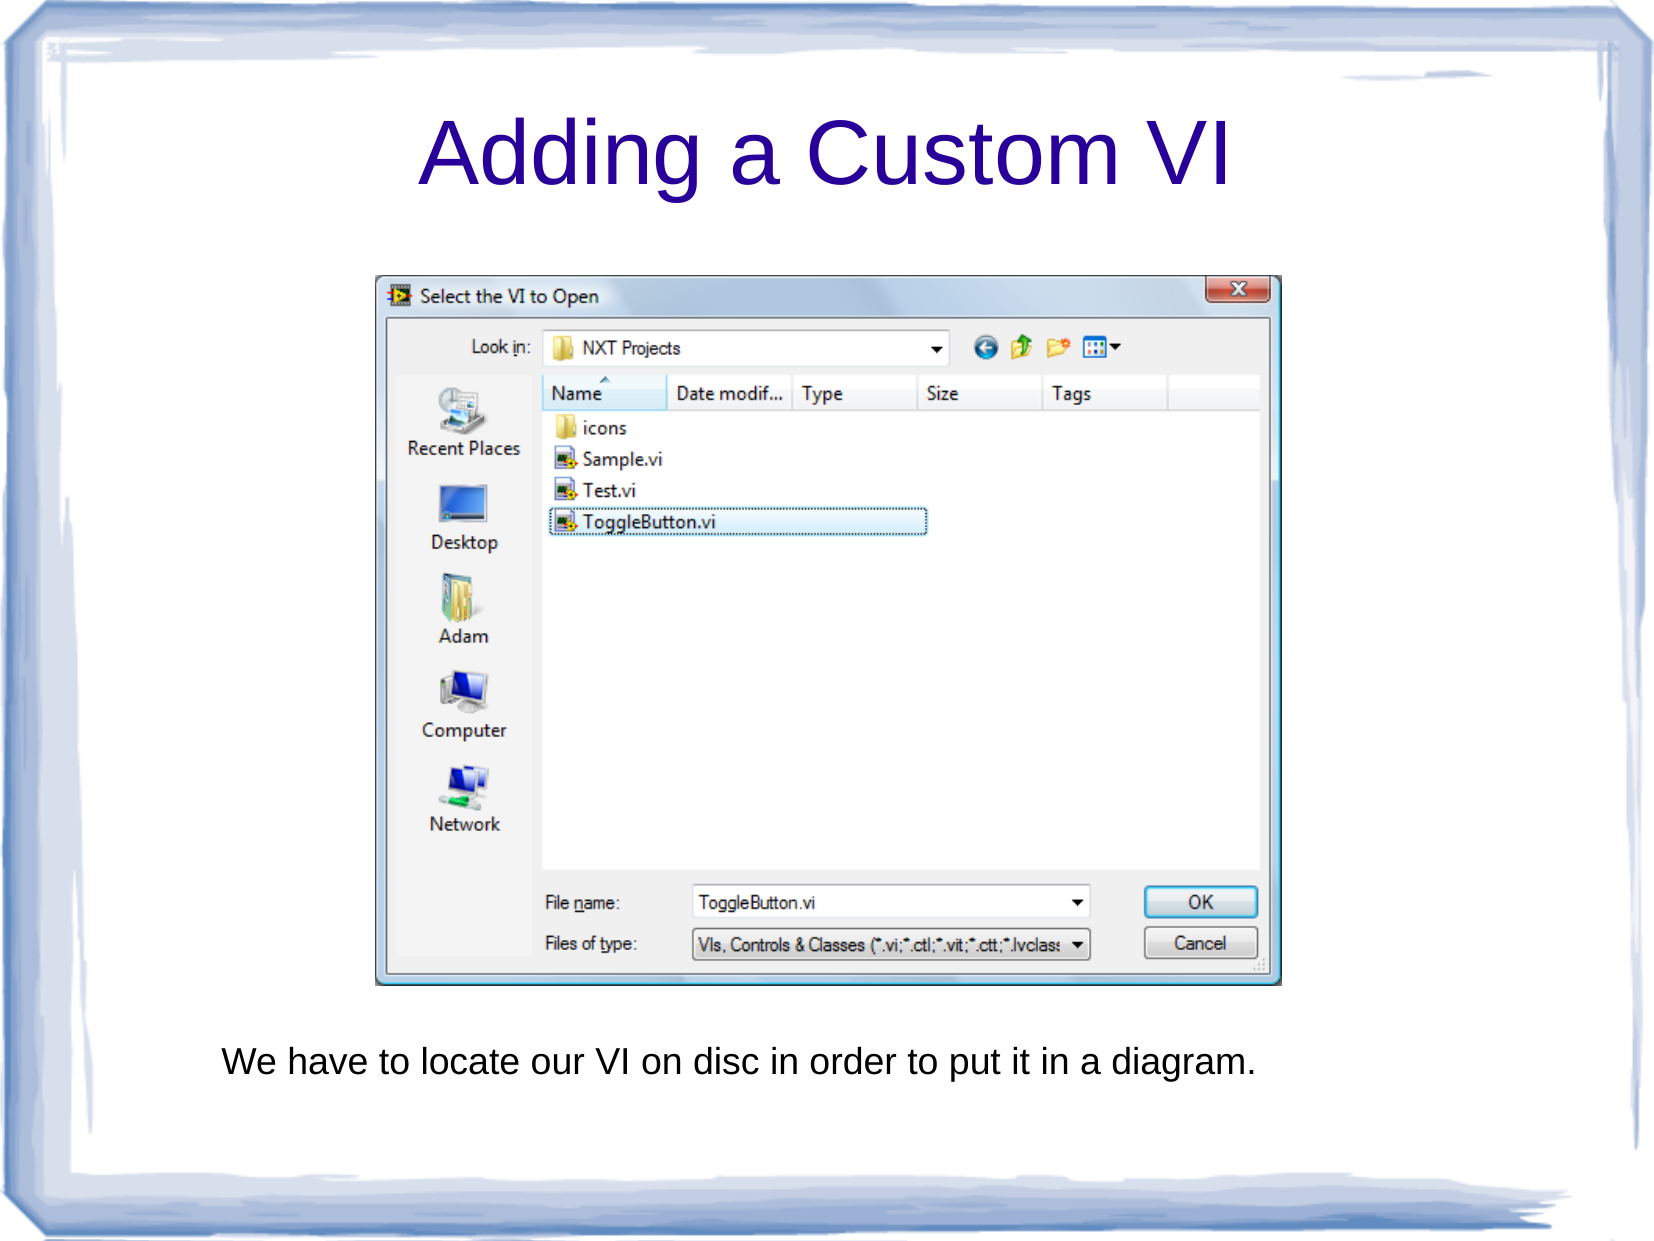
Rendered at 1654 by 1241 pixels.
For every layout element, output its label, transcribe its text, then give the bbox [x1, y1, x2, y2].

picture [0, 0, 1654, 1241]
text_box We have to locate our VI on disc in order to put it in a diagram. [206, 1033, 1418, 1091]
title Adding a Custom VI [82, 56, 1571, 250]
